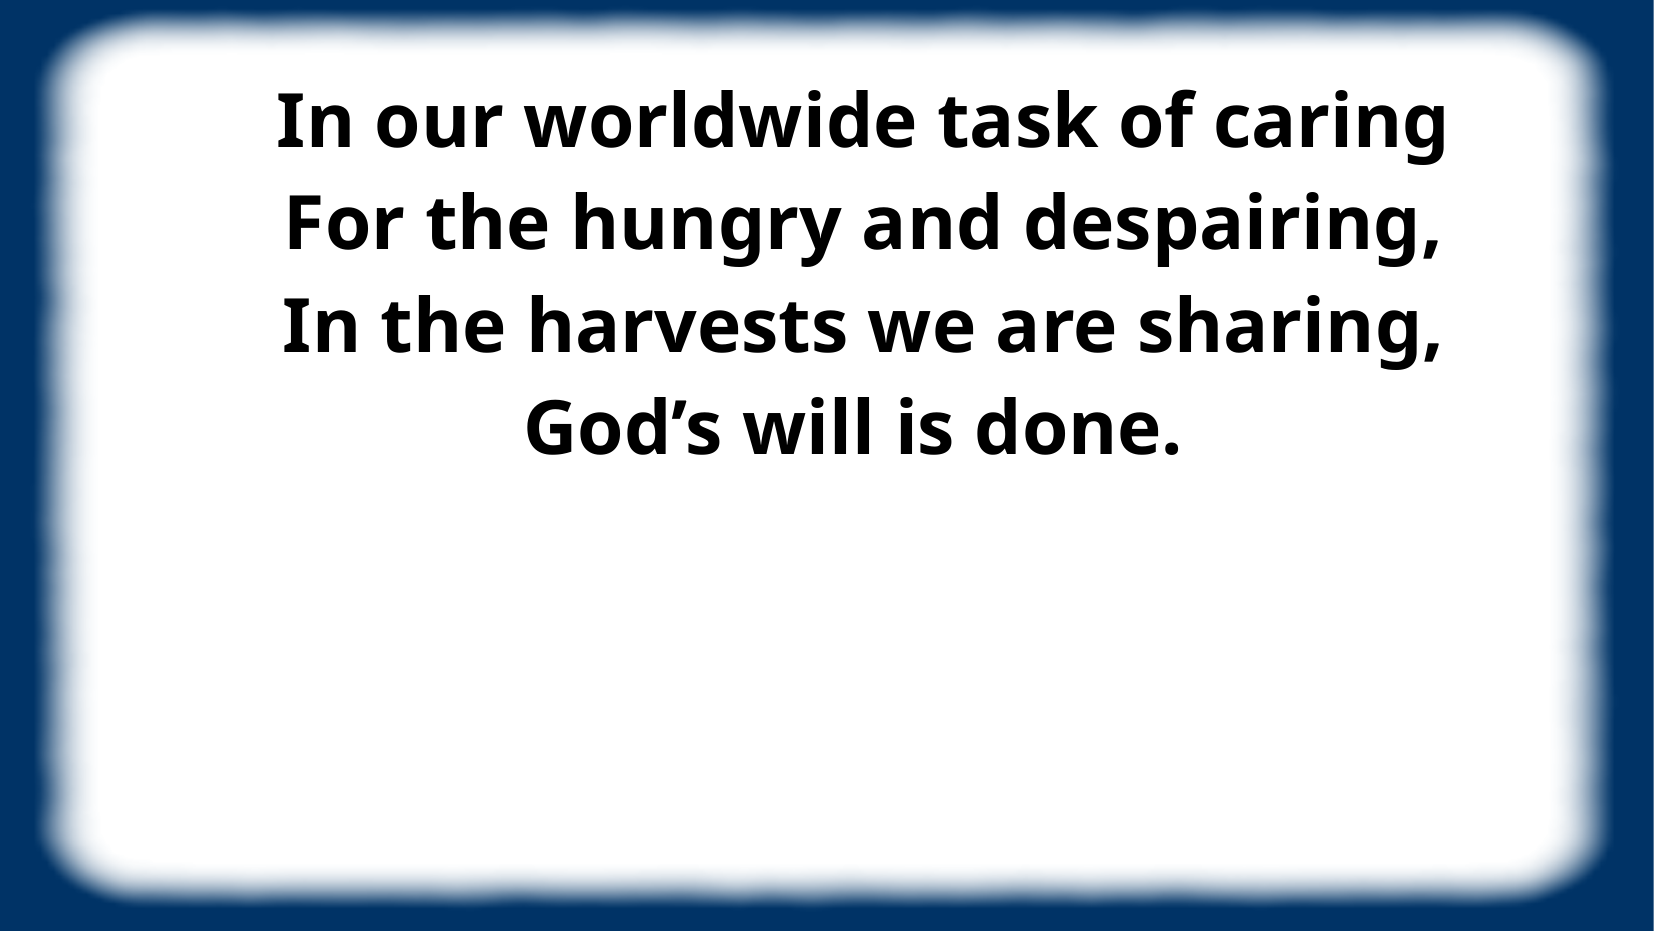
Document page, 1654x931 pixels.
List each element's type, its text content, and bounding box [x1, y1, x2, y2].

text_box In our worldwide task of caring For the hungry and despairing, In the harvests we are sharing, God’s will is done. [90, 60, 1561, 475]
picture [0, 0, 1654, 931]
